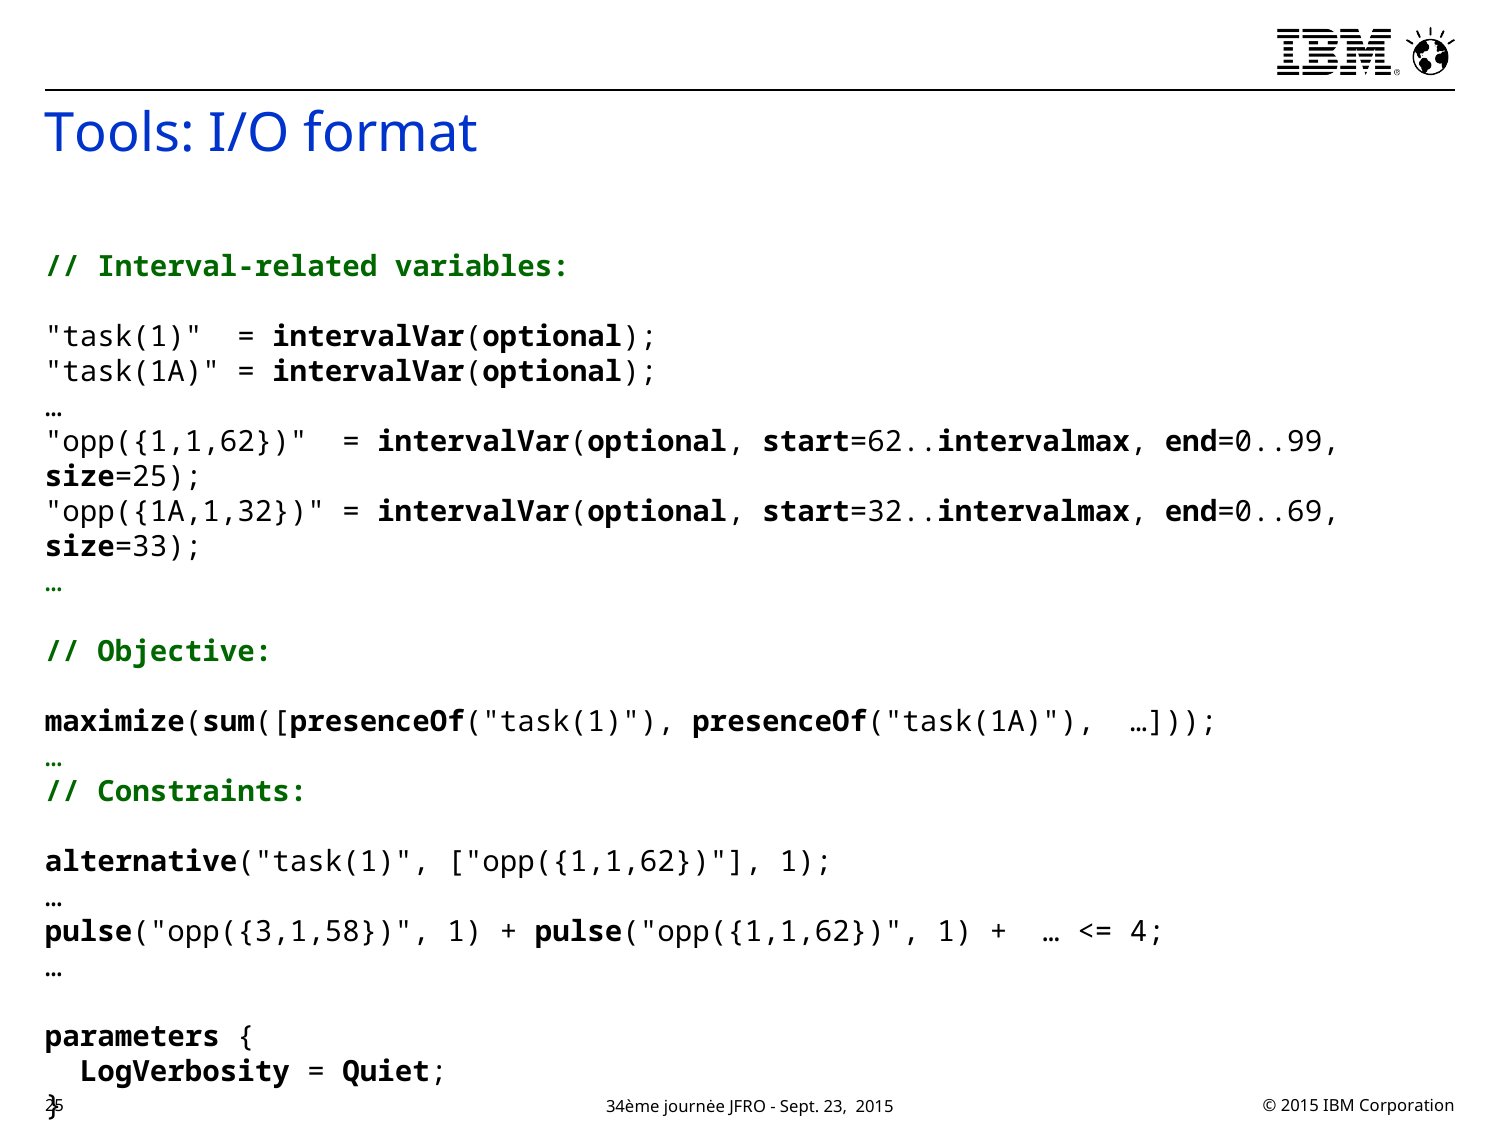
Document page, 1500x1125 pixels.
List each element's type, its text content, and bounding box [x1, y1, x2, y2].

picture [1260, 10, 1468, 90]
list // Interval-related variables: "task(1)" = intervalVar(optional); "task(1A)" = intervalVar(optional); … "opp({1,1,62})" = intervalVar(optional, start=62..intervalmax, end=0..99, size=25); "opp({1A,1,32})" = intervalVar(optional, start=32..intervalmax, end=0..69, size=33); … // Objective: maximize(sum([presenceOf("task(1)"), presenceOf("task(1A)"), …])); … // Constraints: alternative("task(1)", ["opp({1,1,62})"], 1); … pulse("opp({3,1,58})", 1) + pulse("opp({1,1,62})", 1) + … <= 4; … parameters { LogVerbosity = Quiet; } [30, 239, 1456, 1095]
title Tools: I/O format [29, 97, 1455, 203]
